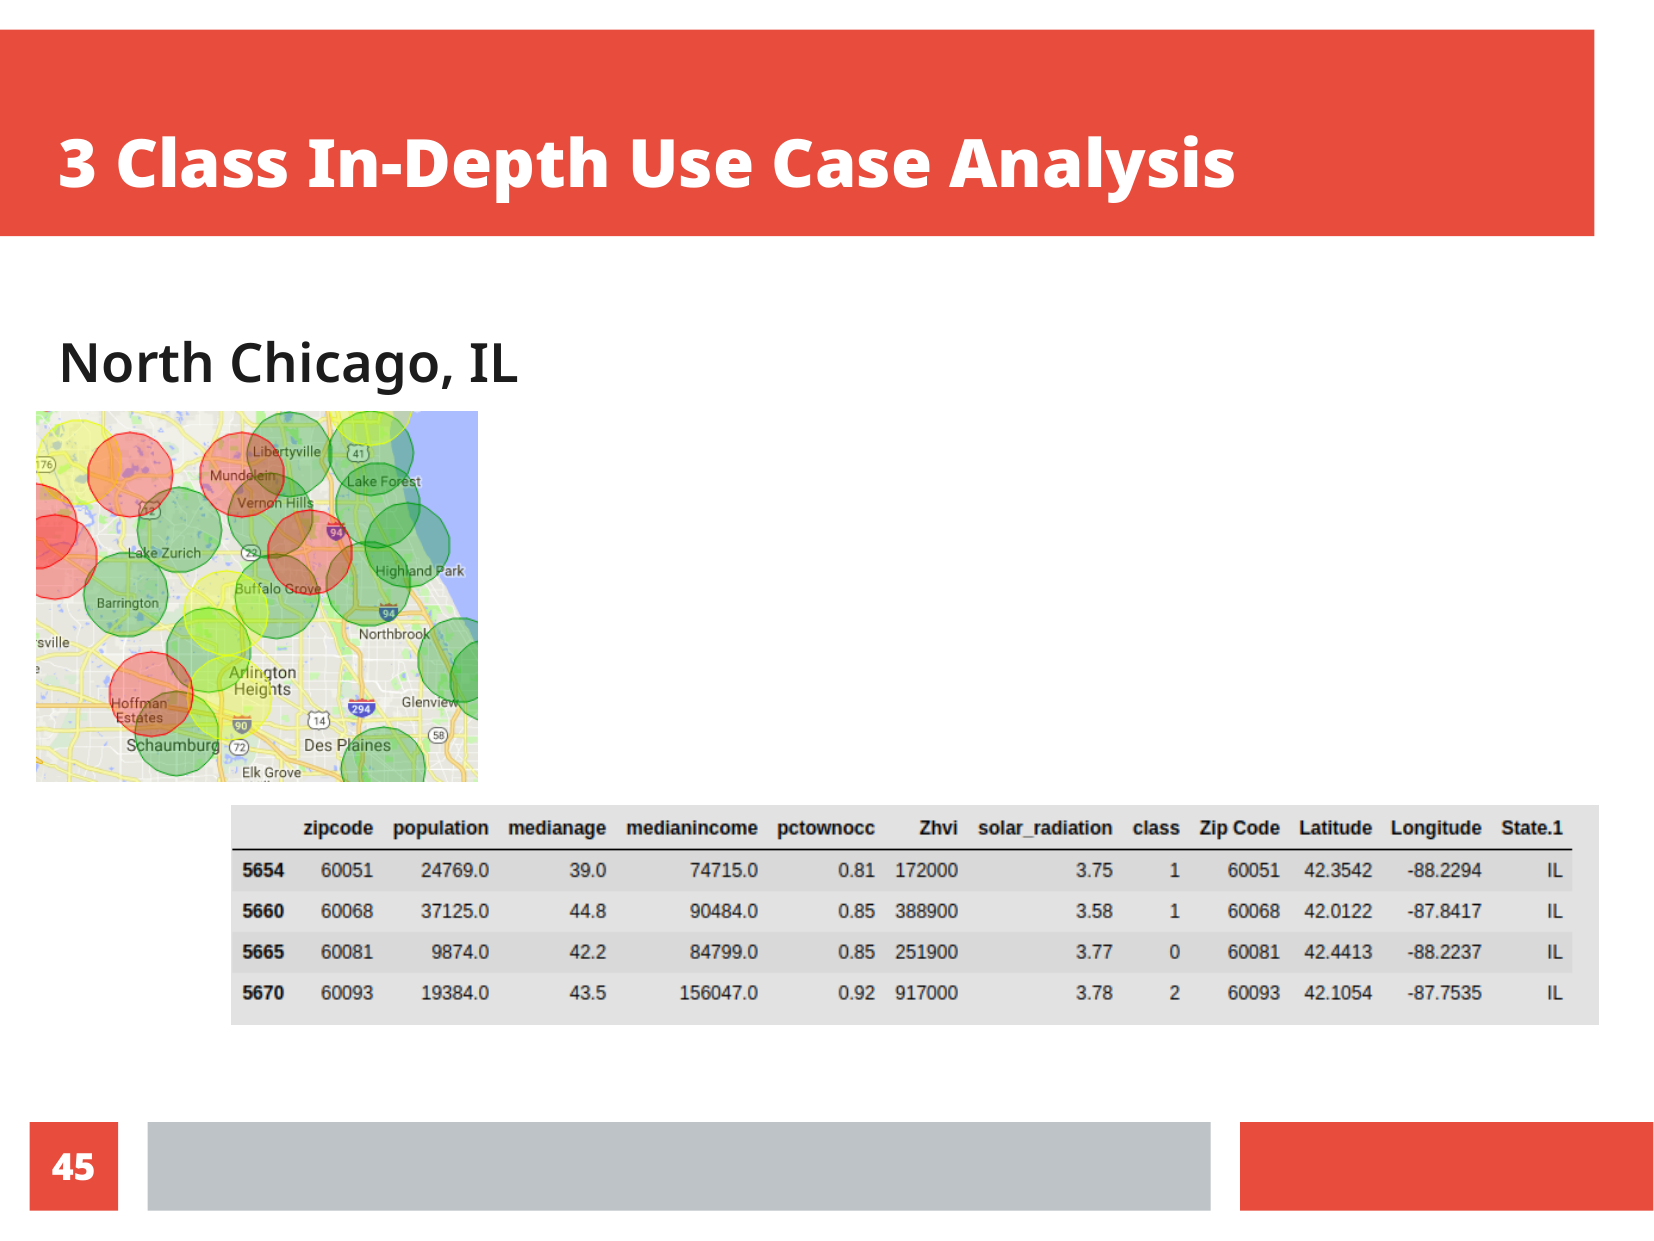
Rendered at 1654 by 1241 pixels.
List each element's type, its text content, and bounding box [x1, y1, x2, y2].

picture [231, 805, 1599, 1025]
picture [36, 411, 478, 782]
title 3 Class In-Depth Use Case Analysis [59, 59, 1595, 207]
list North Chicago, IL [59, 324, 1565, 1093]
